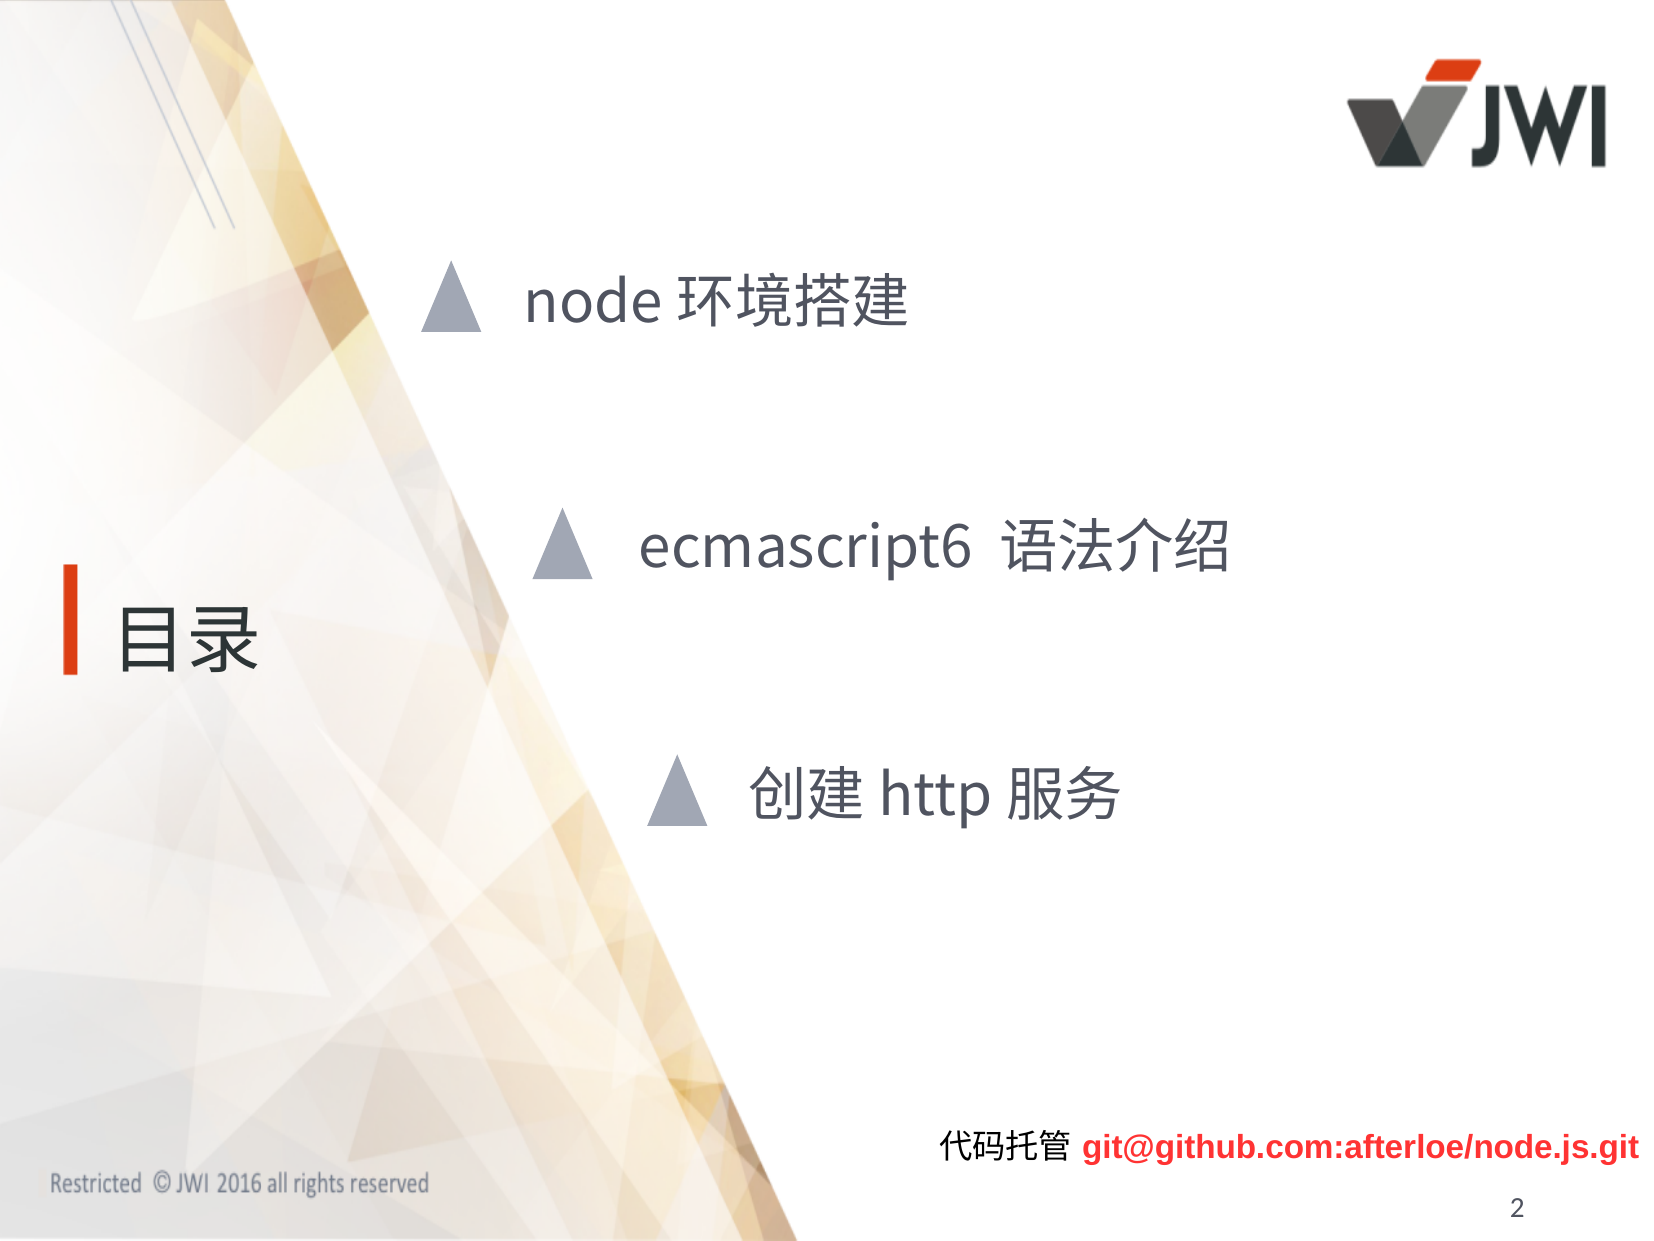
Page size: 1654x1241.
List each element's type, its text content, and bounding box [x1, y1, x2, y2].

text_box [421, 260, 482, 332]
list ecmascript6 语法介绍 [623, 467, 1480, 588]
text_box 代码托管git@github.com:afterloe/node.js.git [909, 1119, 1640, 1170]
list 创建http服务 [733, 715, 1589, 836]
slide_number <编号> [1394, 1172, 1540, 1239]
picture [0, 0, 1654, 1241]
text_box [532, 507, 593, 580]
list node环境搭建 [508, 222, 1365, 343]
title 目录 [96, 551, 450, 689]
text_box [647, 754, 708, 826]
